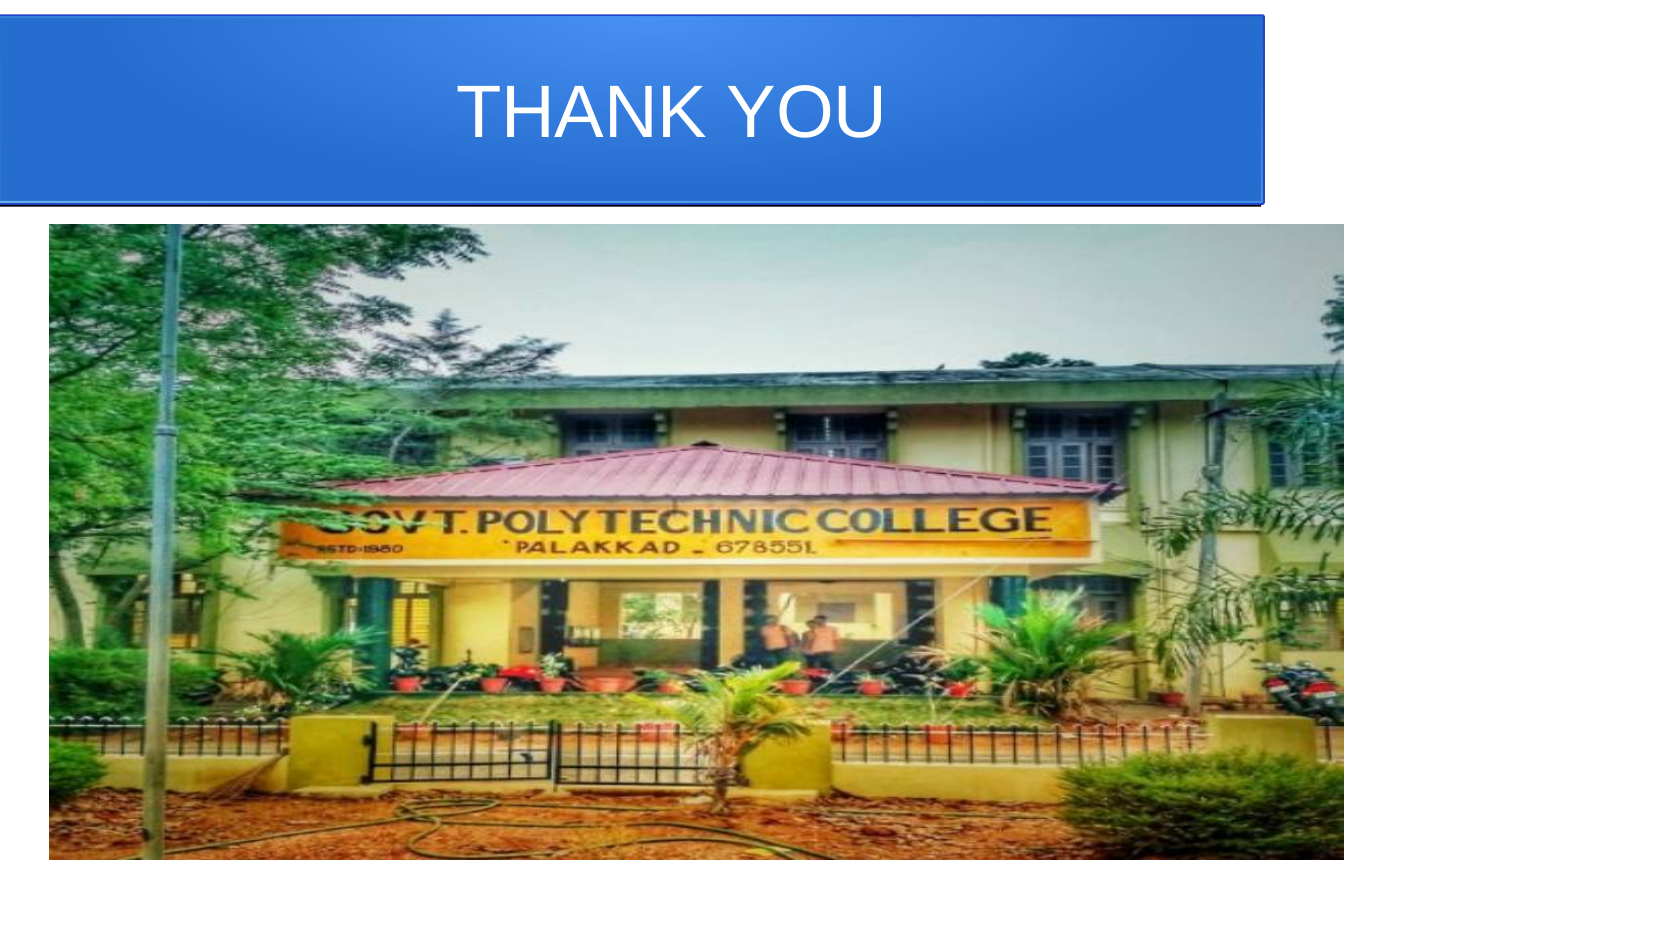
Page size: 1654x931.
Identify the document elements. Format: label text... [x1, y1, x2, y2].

title THANK YOU [82, 35, 1347, 189]
picture [49, 224, 1344, 860]
